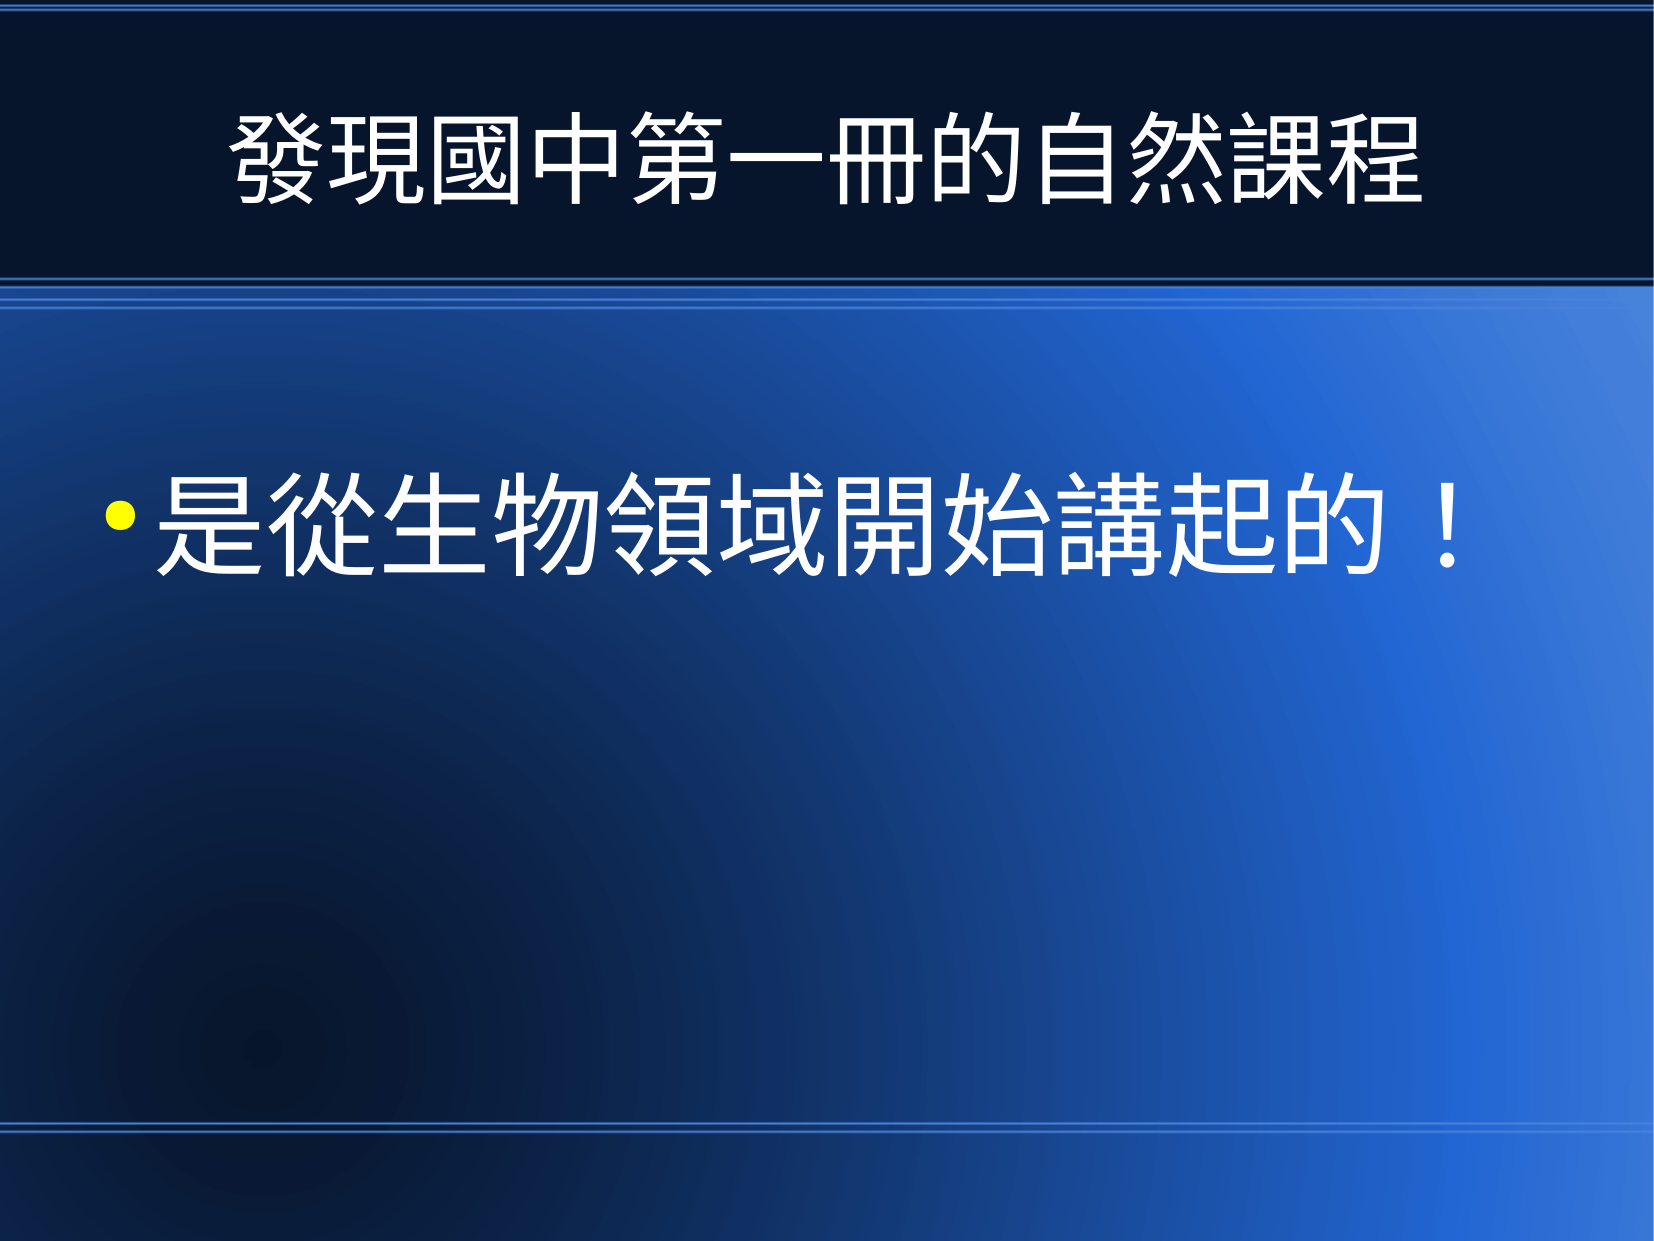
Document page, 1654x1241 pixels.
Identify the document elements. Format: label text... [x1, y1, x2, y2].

list 是從生物領域開始講起的！ [82, 355, 1571, 1241]
picture [0, 0, 1654, 1241]
title 發現國中第一冊的自然課程 [82, 49, 1571, 257]
